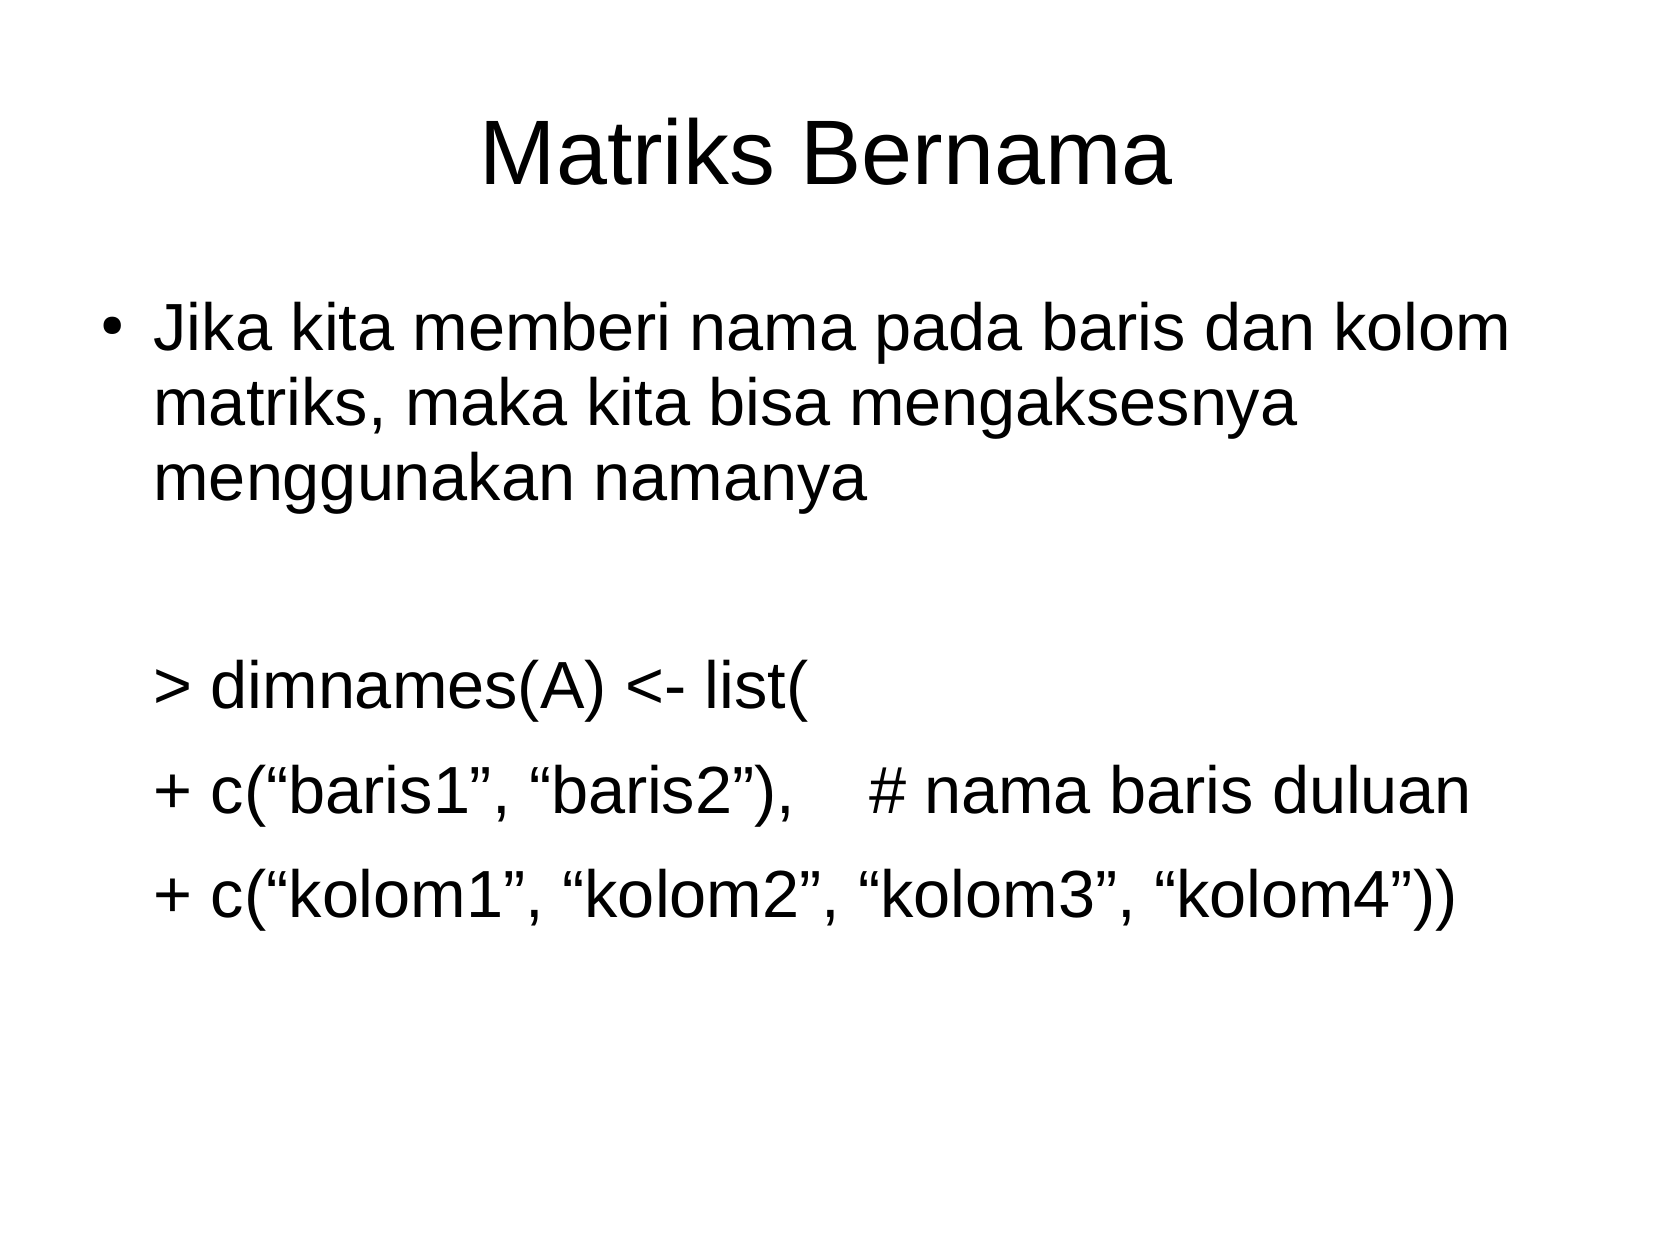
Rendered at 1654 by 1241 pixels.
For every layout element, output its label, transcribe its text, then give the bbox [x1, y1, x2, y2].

title Matriks Bernama [82, 49, 1571, 257]
list Jika kita memberi nama pada baris dan kolom matriks, maka kita bisa mengaksesnya menggunakan namanya > dimnames(A) <- list( + c(“baris1”, “baris2”), # nama baris duluan + c(“kolom1”, “kolom2”, “kolom3”, “kolom4”)) [82, 290, 1571, 1010]
